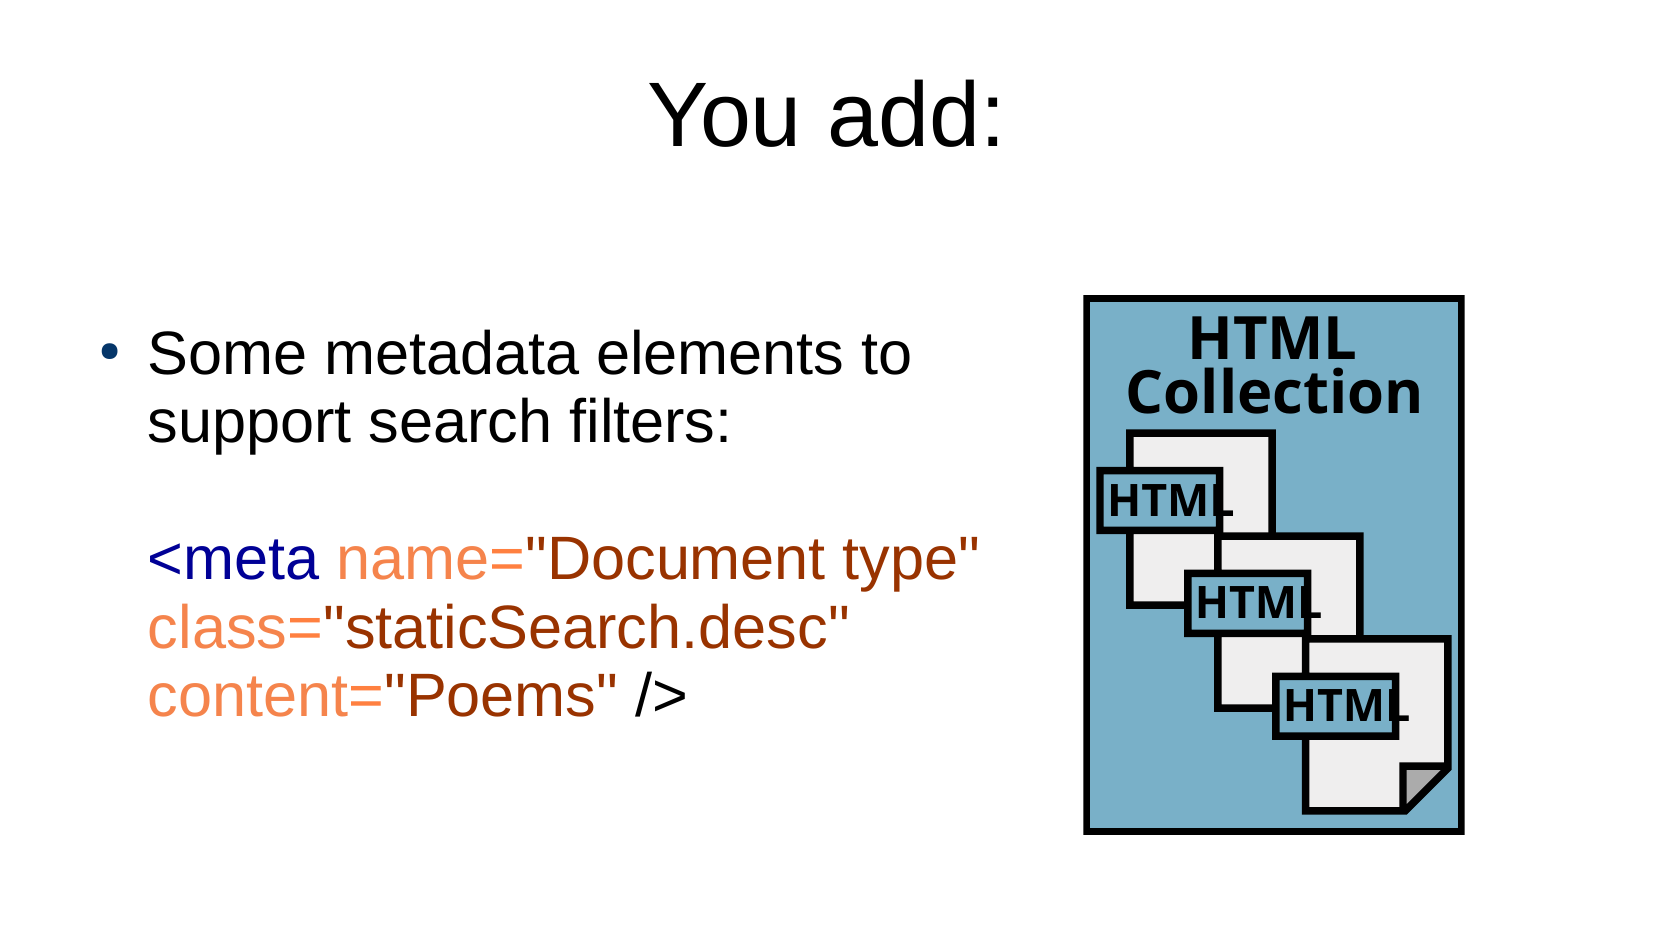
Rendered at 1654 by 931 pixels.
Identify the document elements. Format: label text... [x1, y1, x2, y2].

picture [1083, 295, 1465, 836]
list Some metadata elements to support search filters: <meta name="Document type" class="staticSearch.desc" content="Poems" /> [82, 318, 993, 758]
title You add: [82, 37, 1571, 193]
